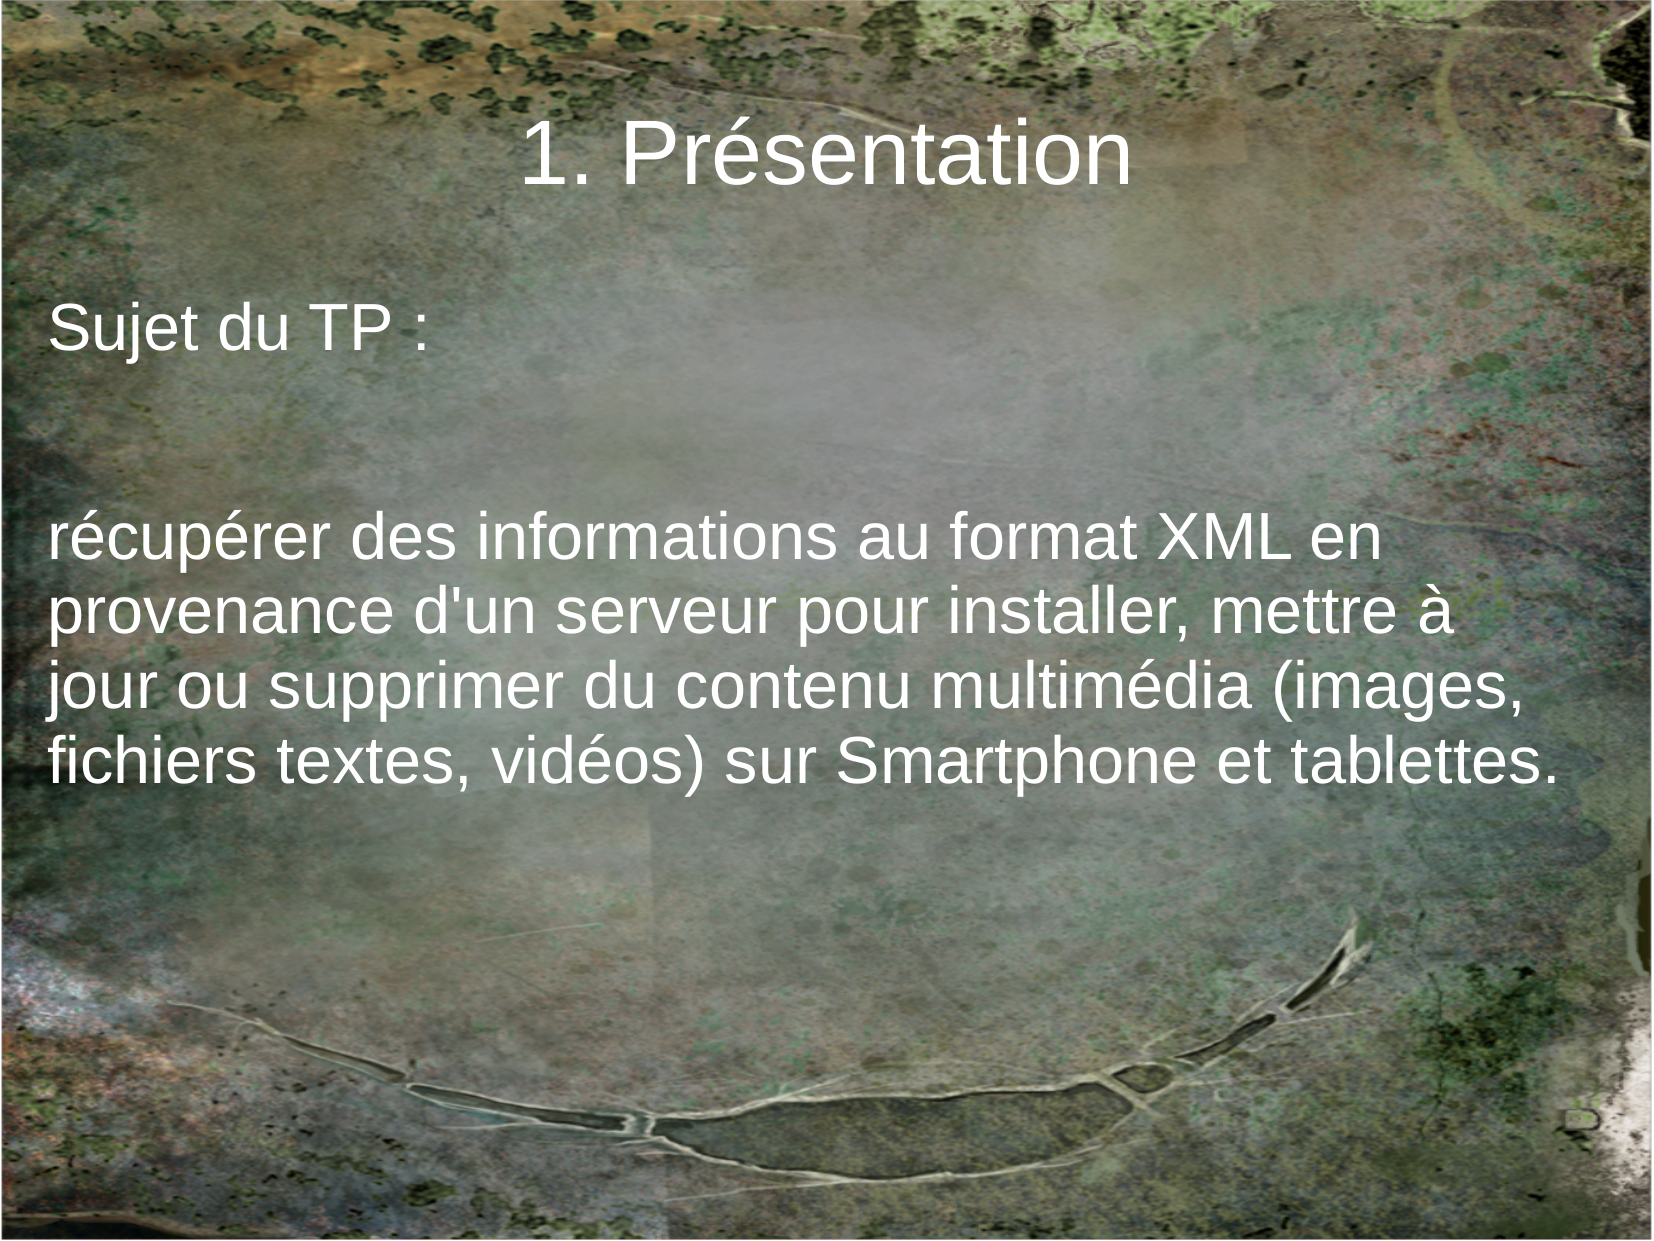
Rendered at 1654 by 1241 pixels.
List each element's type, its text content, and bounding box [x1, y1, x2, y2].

title 1. Présentation [82, 49, 1571, 257]
list Sujet du TP : récupérer des informations au format XML en provenance d'un serveur pour installer, mettre à jour ou supprimer du contenu multimédia (images, fichiers textes, vidéos) sur Smartphone et tablettes. [47, 290, 1571, 1205]
picture [0, 0, 1654, 1241]
